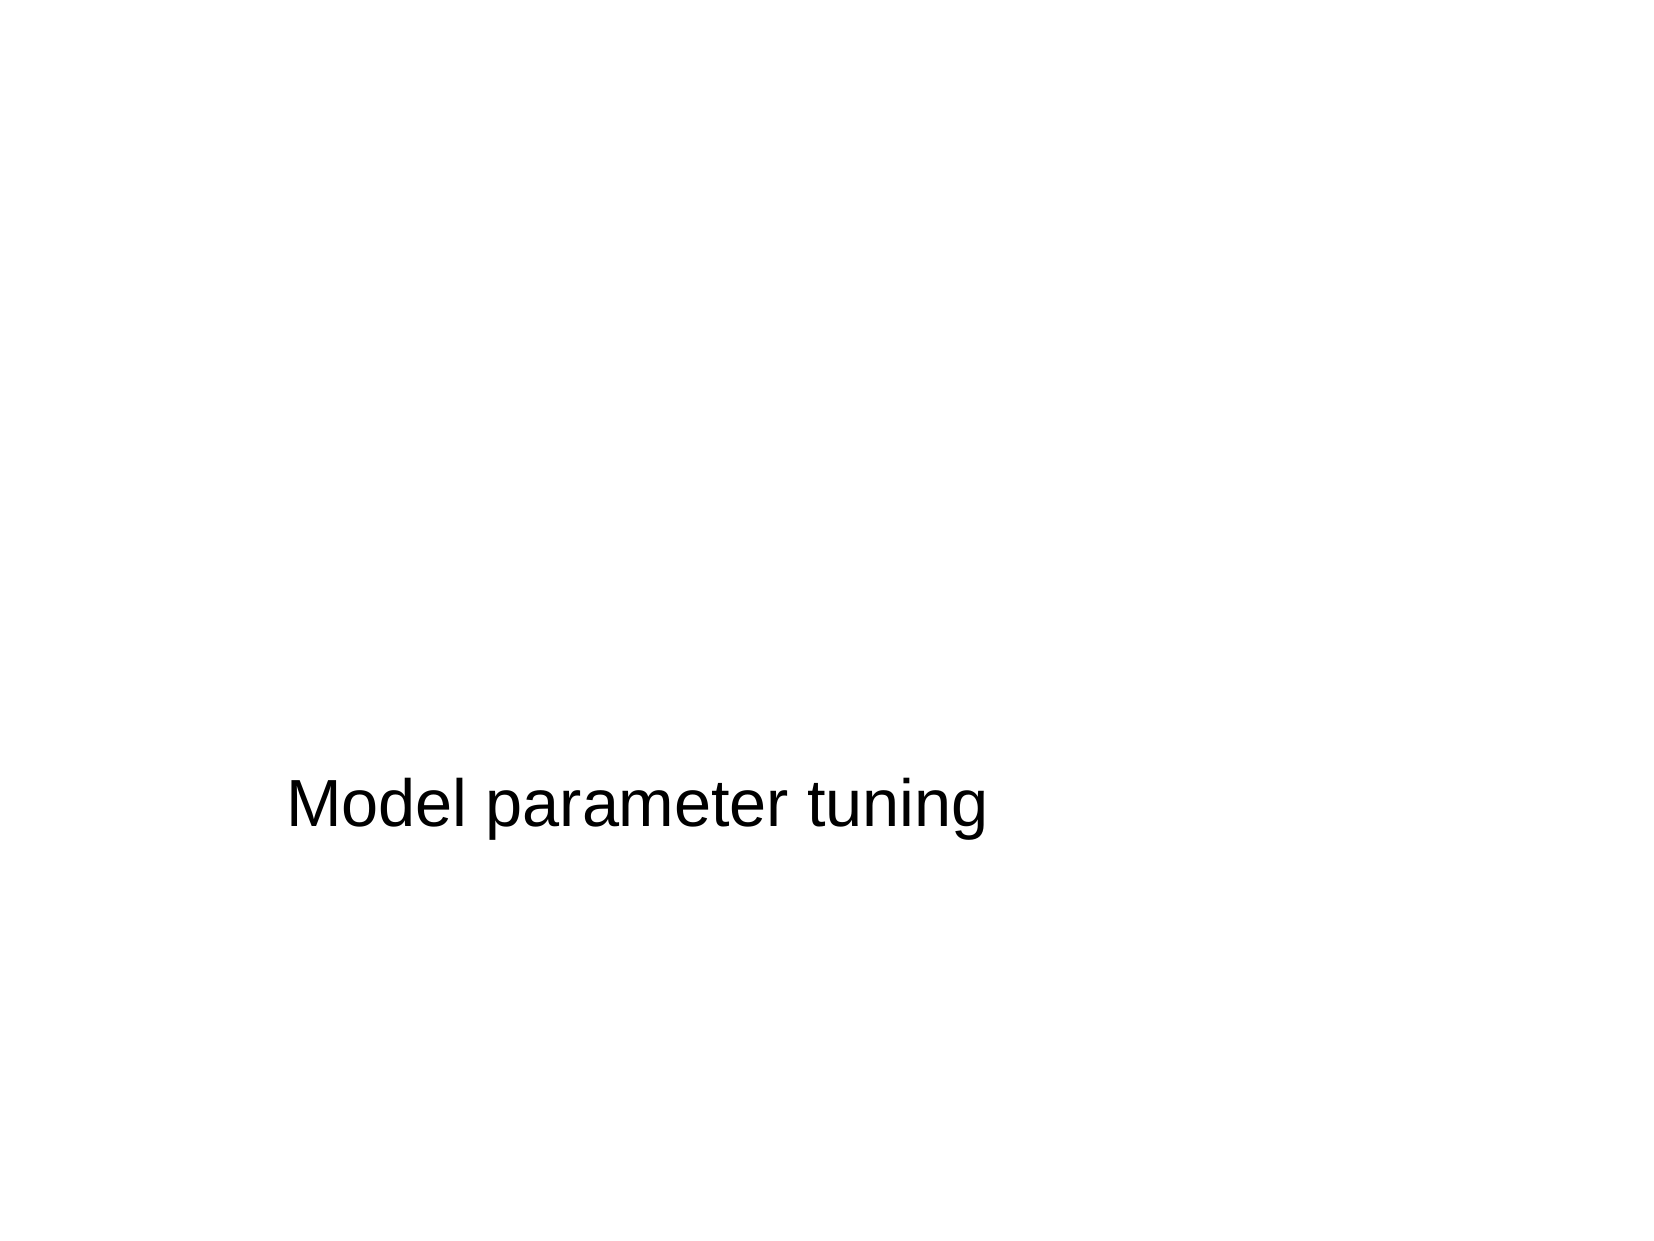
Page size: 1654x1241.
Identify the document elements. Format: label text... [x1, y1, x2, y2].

subtitle Model parameter tuning [0, 281, 1382, 1241]
